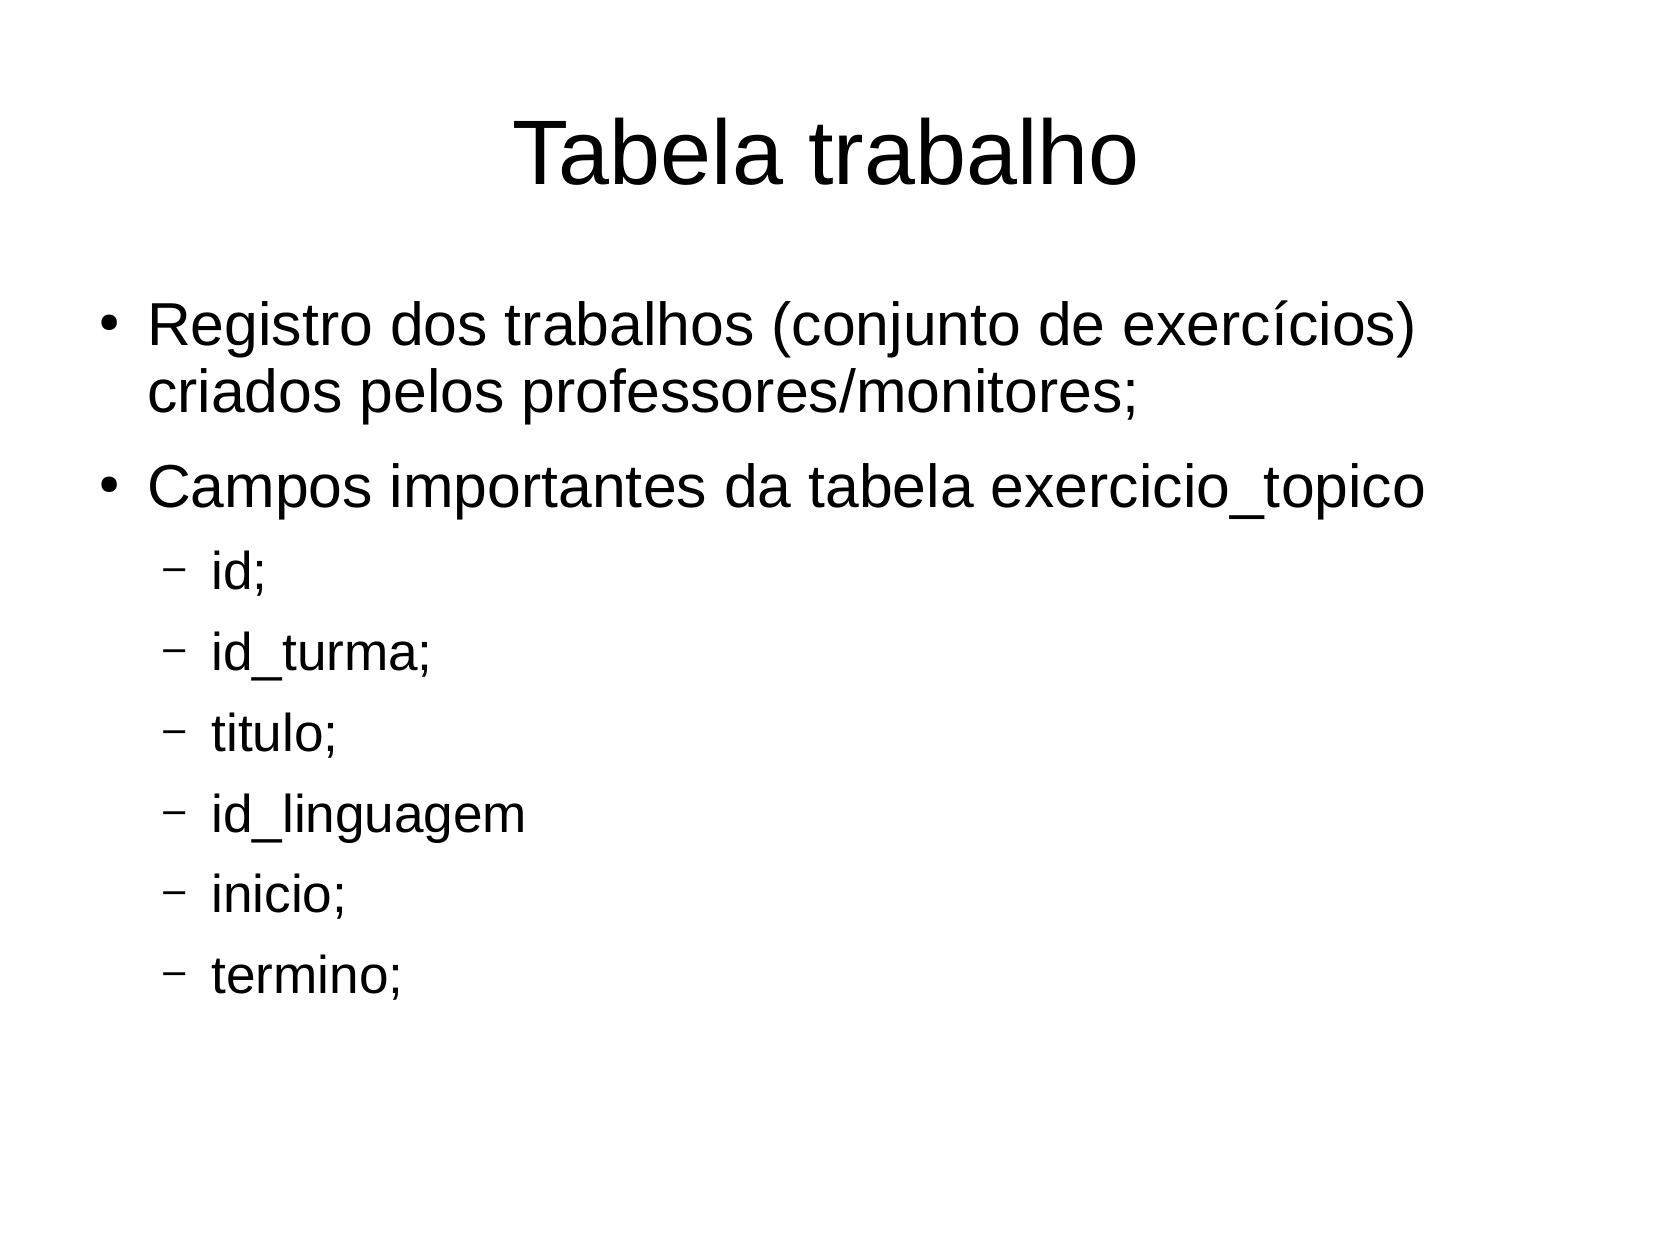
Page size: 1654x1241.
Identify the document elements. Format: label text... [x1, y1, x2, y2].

title Tabela trabalho [82, 49, 1571, 257]
list Registro dos trabalhos (conjunto de exercícios) criados pelos professores/monitores; Campos importantes da tabela exercicio_topico id; id_turma; titulo; id_linguagem inicio; termino; [82, 290, 1571, 1010]
